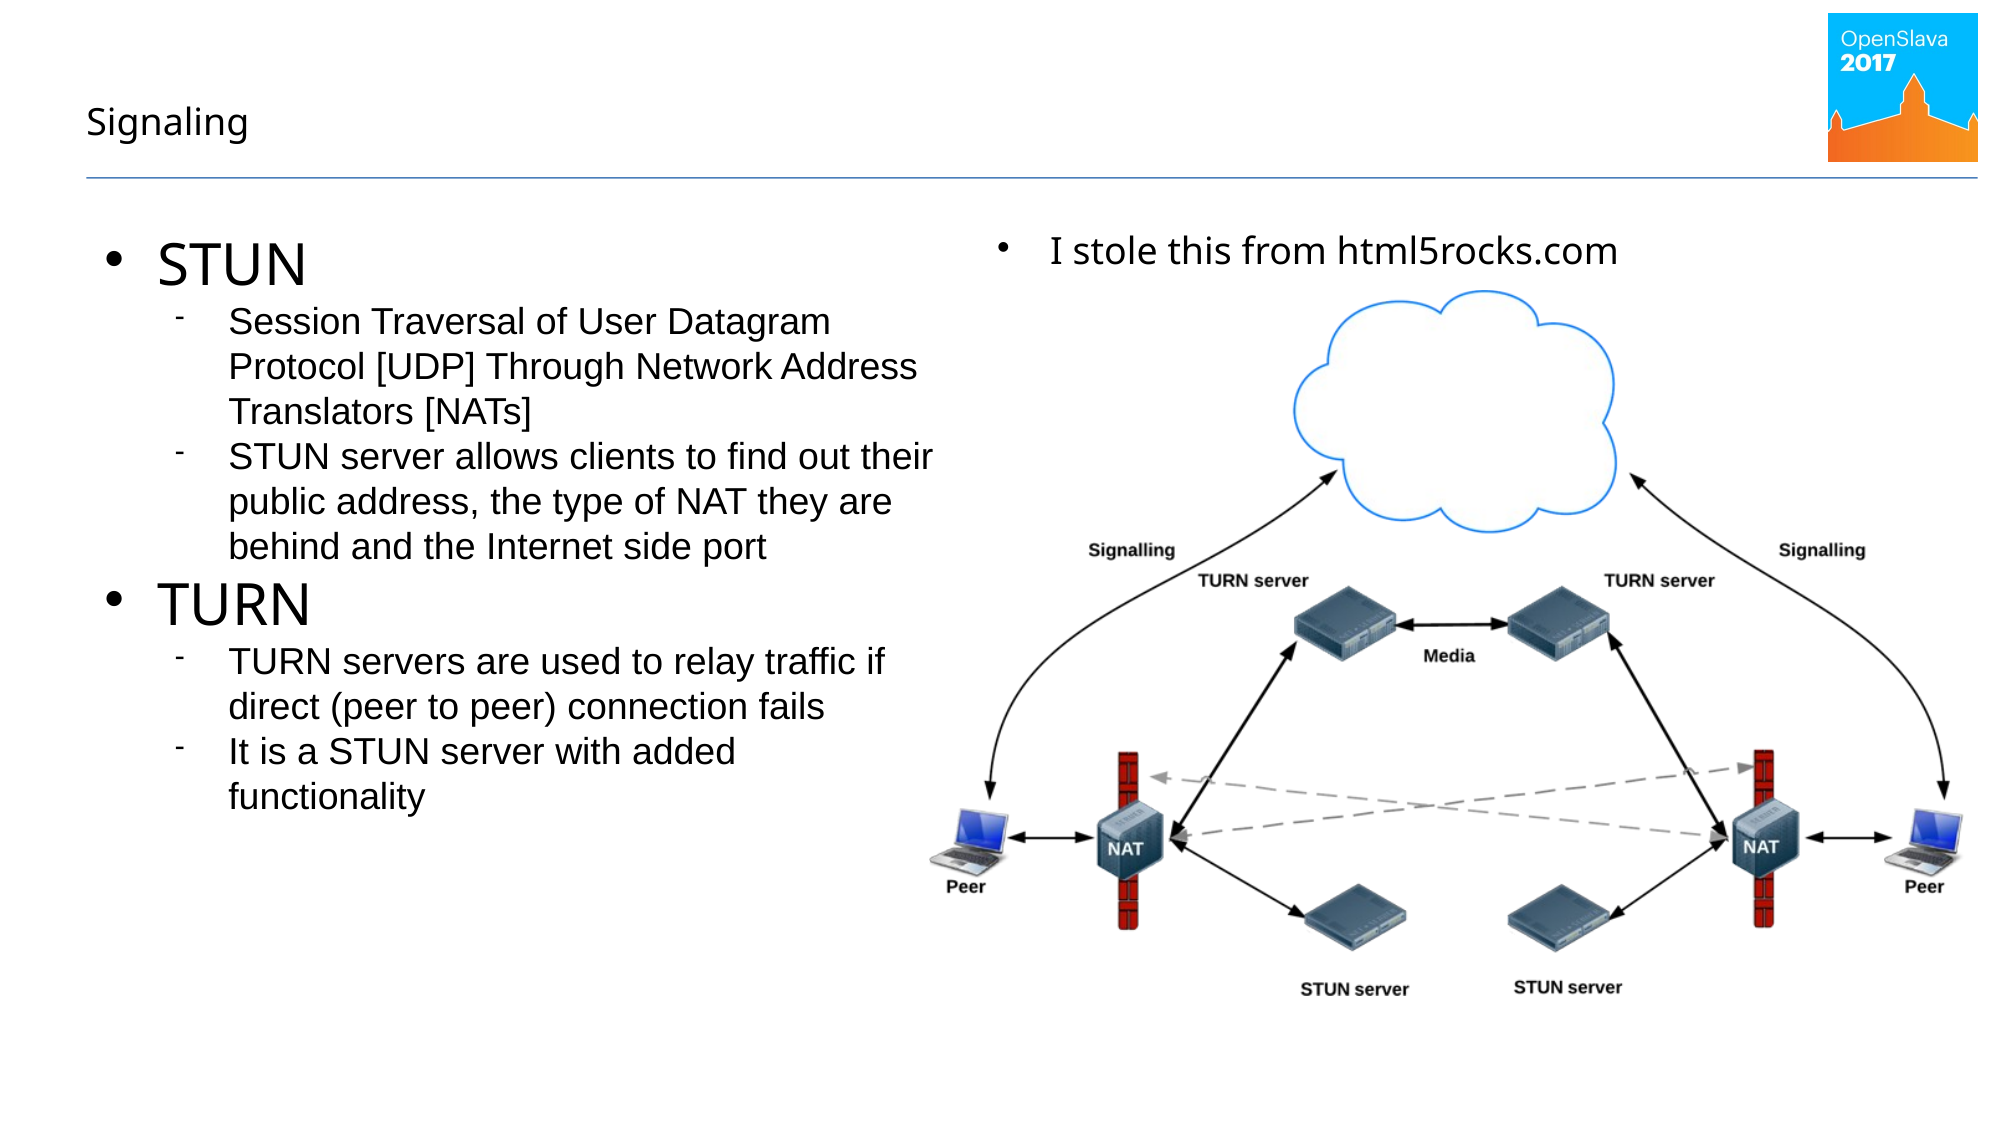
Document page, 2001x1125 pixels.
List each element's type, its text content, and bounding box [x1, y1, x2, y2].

picture [1868, 37, 1882, 44]
picture [929, 290, 1965, 997]
picture [1842, 54, 1871, 71]
picture [1873, 54, 1881, 71]
picture [1918, 37, 1924, 45]
text_box I stole this from html5rocks.com [979, 226, 1830, 290]
picture [1941, 35, 1947, 45]
picture [1829, 75, 1978, 162]
text_box STUN Session Traversal of User Datagram Protocol [UDP] Through Network Address Translators [NATs] STUN server allows clients to find out their public address, the type of NAT they are behind and the Internet side port TURN TURN servers are used to relay traffic if direct (peer to peer) connection fails It is a STUN server with added functionality [86, 226, 937, 997]
text_box Signaling [86, 62, 1829, 178]
picture [1884, 54, 1895, 71]
